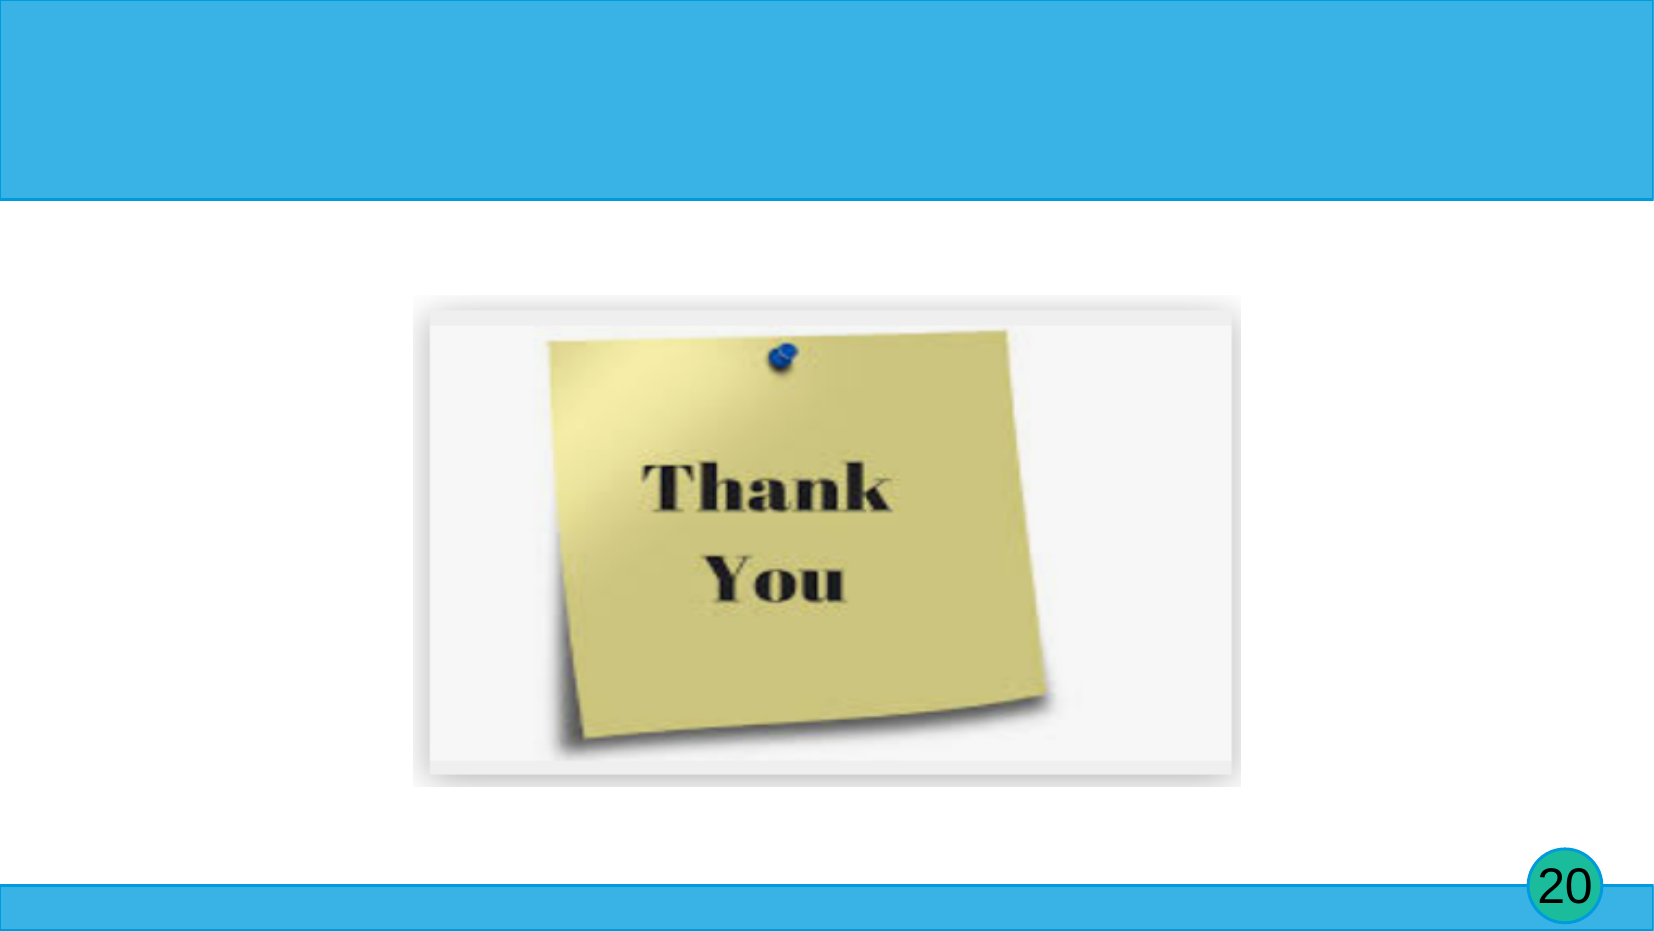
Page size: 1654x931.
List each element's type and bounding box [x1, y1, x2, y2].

picture [413, 295, 1241, 787]
